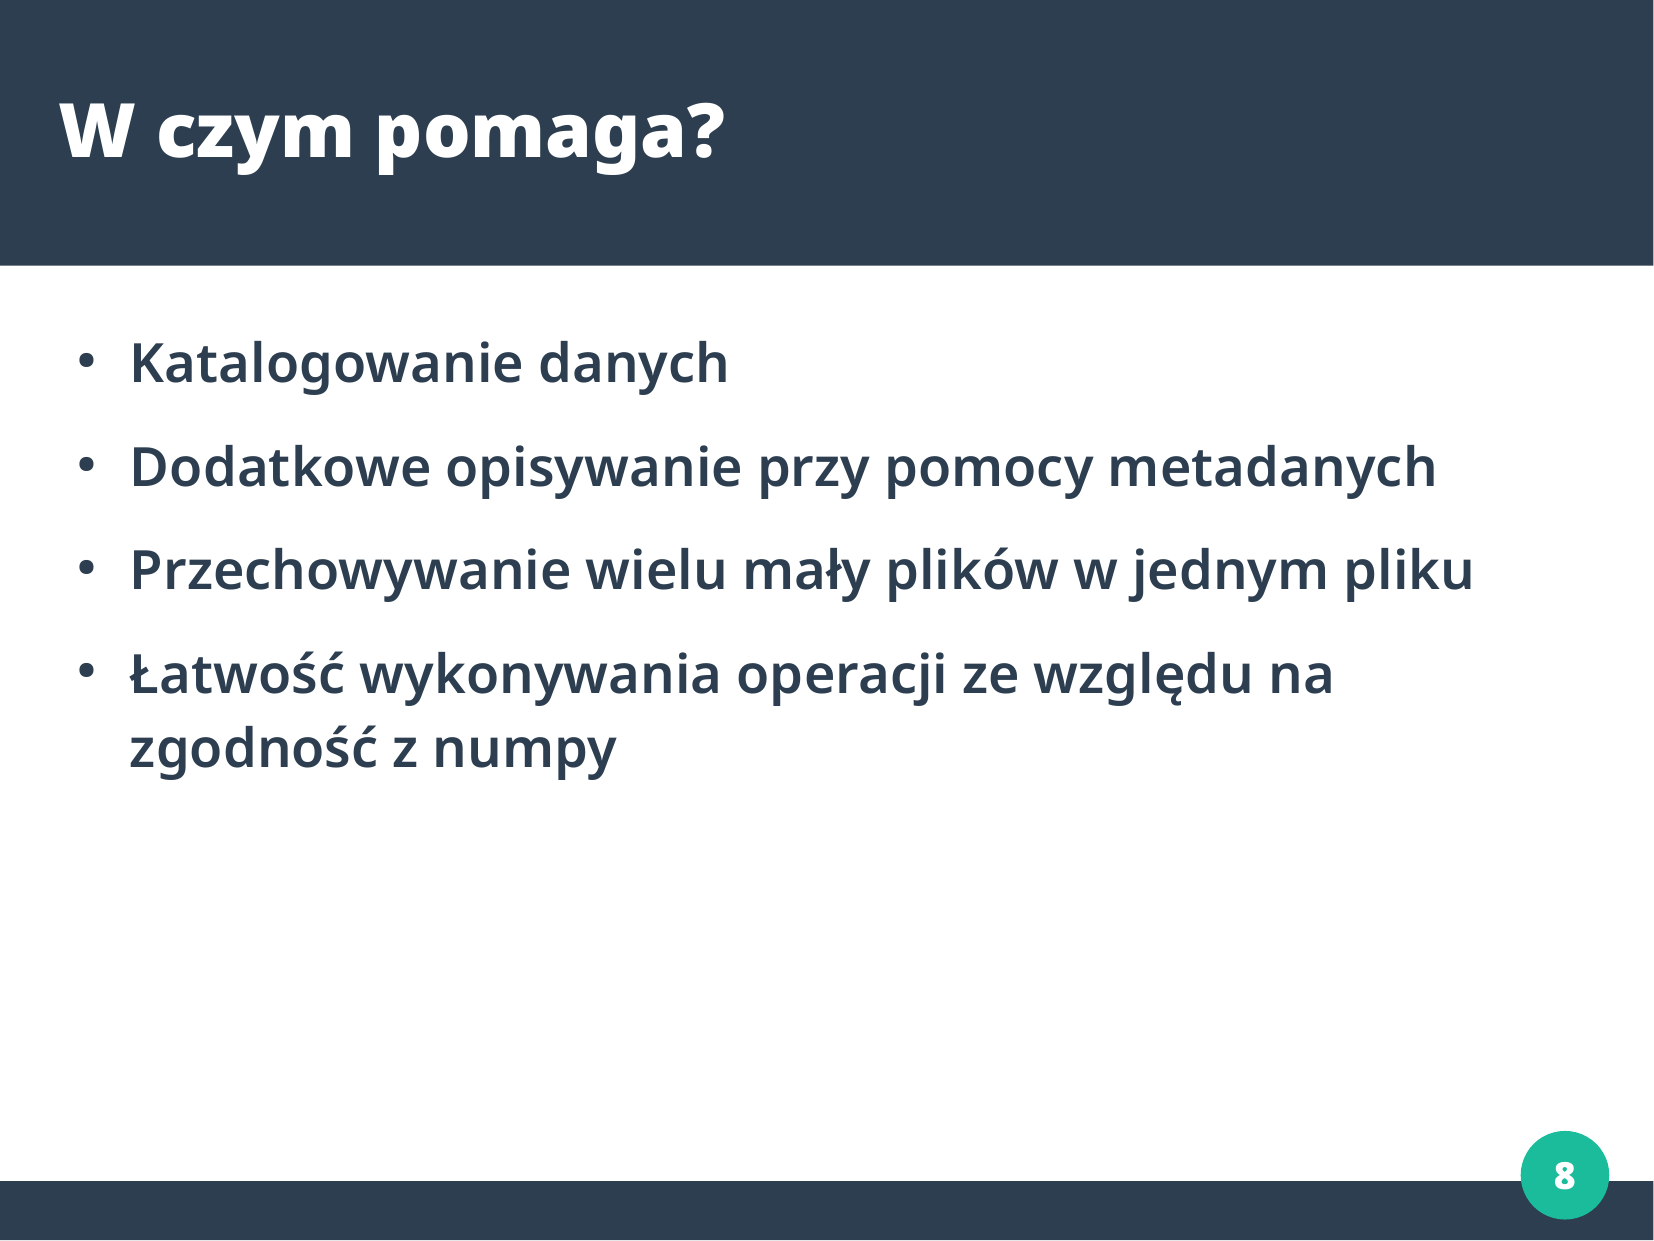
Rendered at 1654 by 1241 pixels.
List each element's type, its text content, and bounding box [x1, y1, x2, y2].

list Katalogowanie danych Dodatkowe opisywanie przy pomocy metadanych Przechowywanie wielu mały plików w jednym pliku Łatwość wykonywania operacji ze względu na zgodność z numpy [59, 324, 1595, 1152]
title W czym pomaga? [59, 49, 1595, 207]
